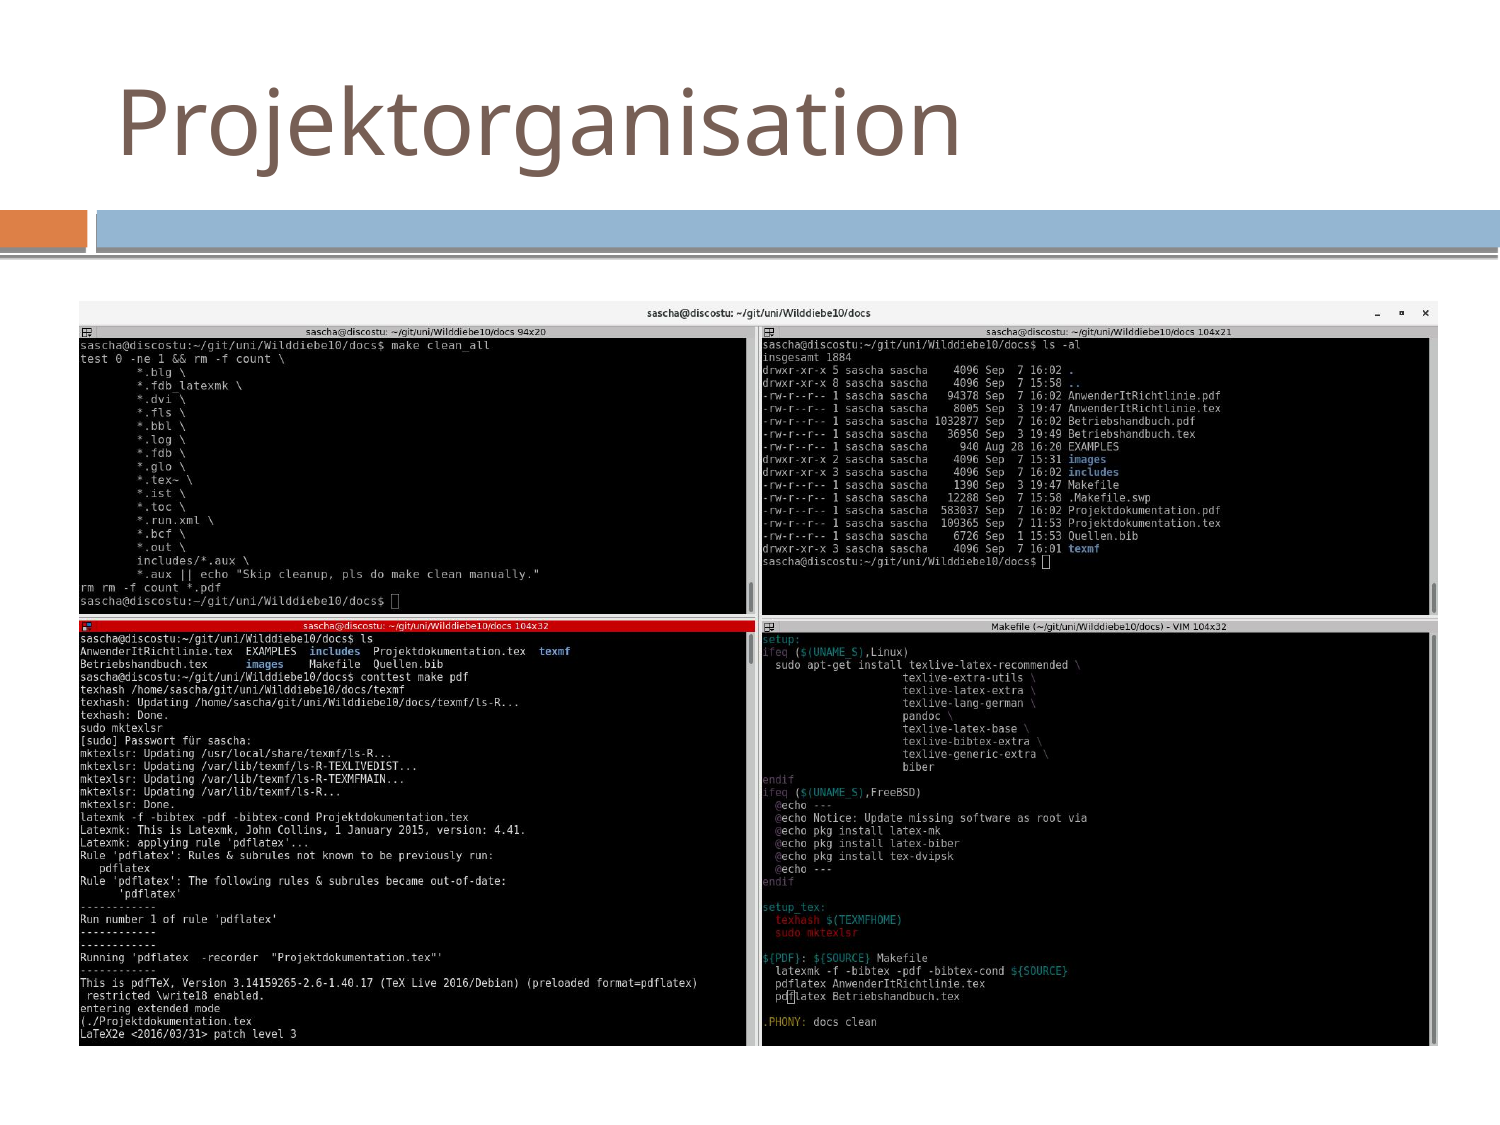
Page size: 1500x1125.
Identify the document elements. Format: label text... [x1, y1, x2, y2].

picture [79, 300, 1438, 1046]
title Projektorganisation [100, 37, 1438, 200]
